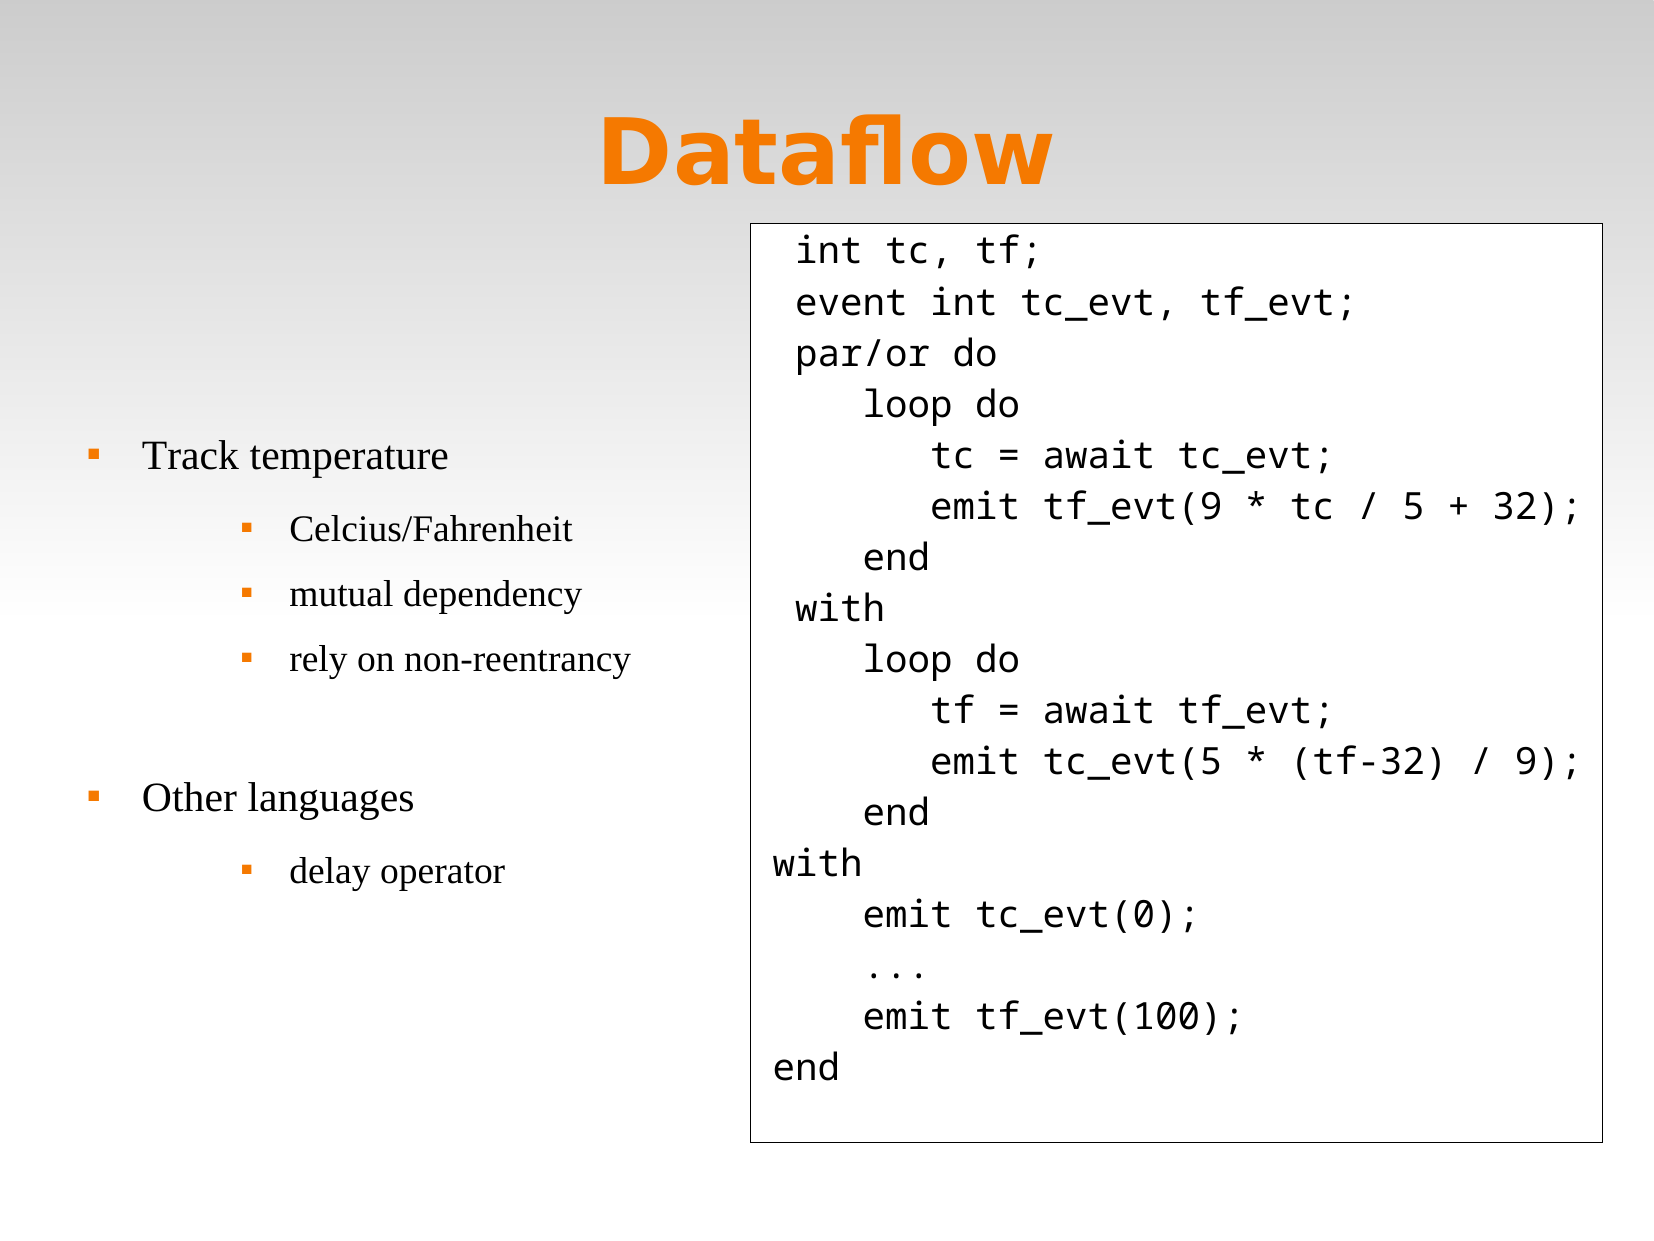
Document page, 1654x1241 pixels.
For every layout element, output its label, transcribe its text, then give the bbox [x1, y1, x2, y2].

list Track temperature Celcius/Fahrenheit mutual dependency rely on non-reentrancy Other languages delay operator [53, 262, 758, 1058]
title Dataflow [82, 49, 1571, 257]
subtitle int tc, tf; event int tc_evt, tf_evt; par/or do loop do tc = await tc_evt; emit tf_evt(9 * tc / 5 + 32); end with loop do tf = await tf_evt; emit tc_evt(5 * (tf-32) / 9); end with emit tc_evt(0); ... emit tf_evt(100); end [750, 274, 1603, 1093]
